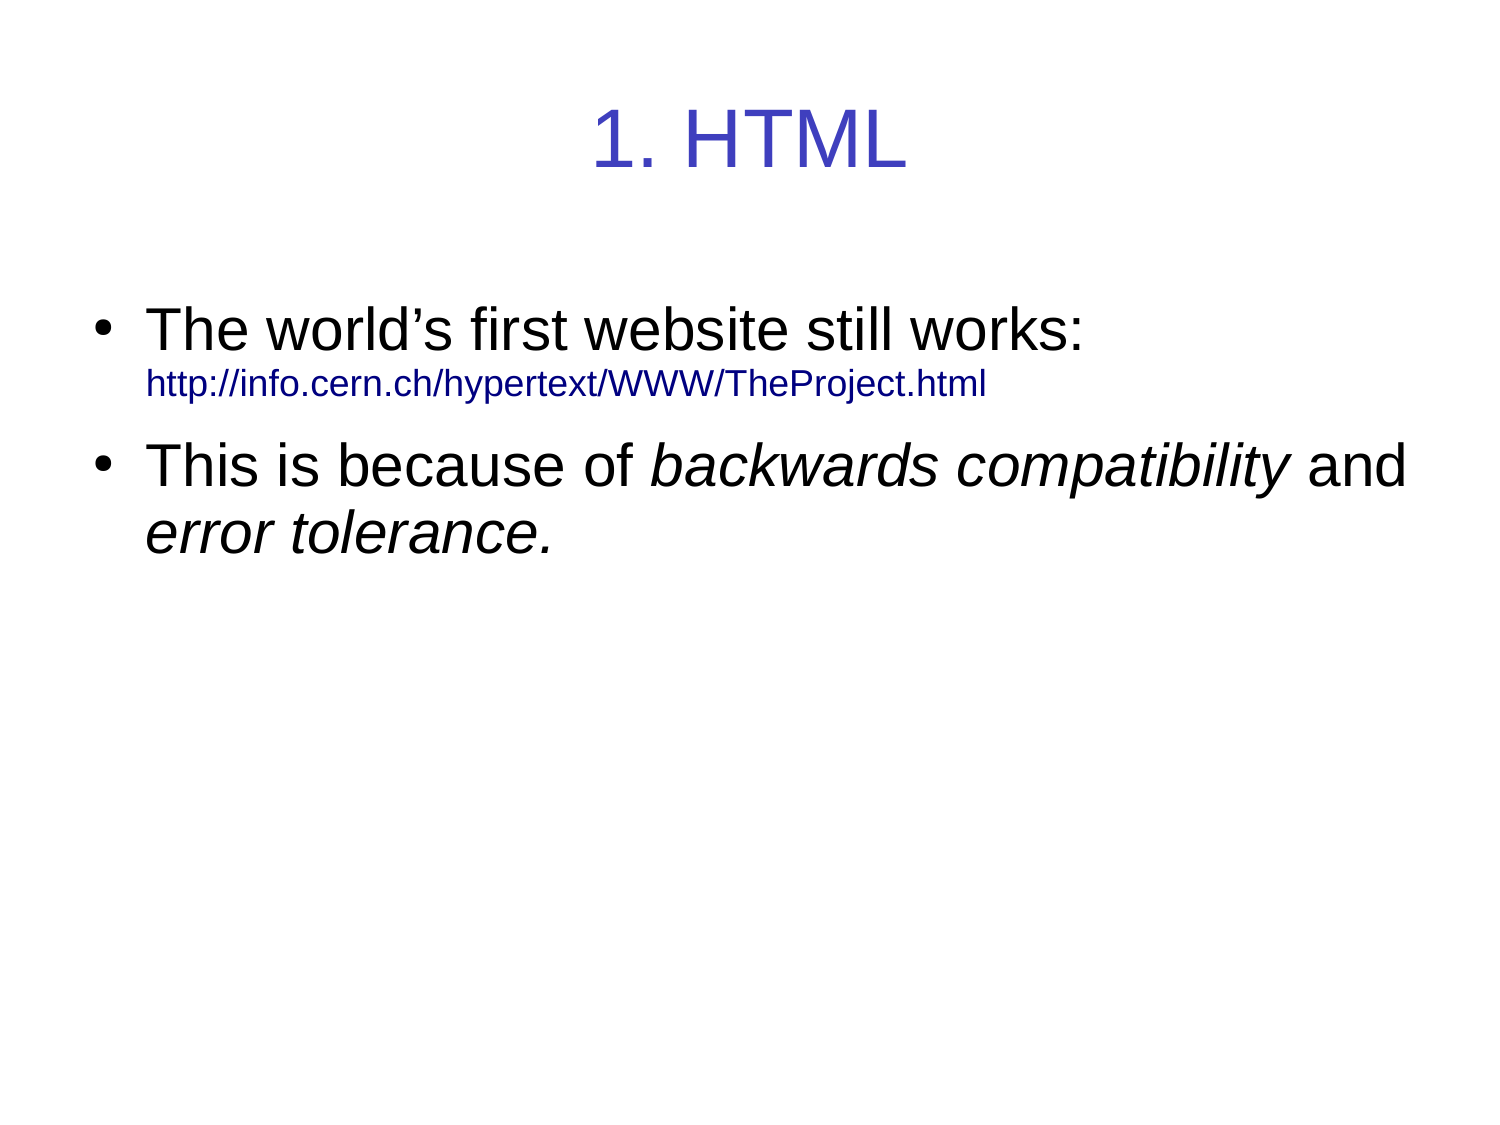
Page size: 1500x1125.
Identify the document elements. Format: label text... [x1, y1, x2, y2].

list The world’s first website still works: http://info.cern.ch/hypertext/WWW/TheProject.html This is because of backwards compatibility and error tolerance. [75, 295, 1426, 1063]
title 1. HTML [75, 44, 1425, 233]
